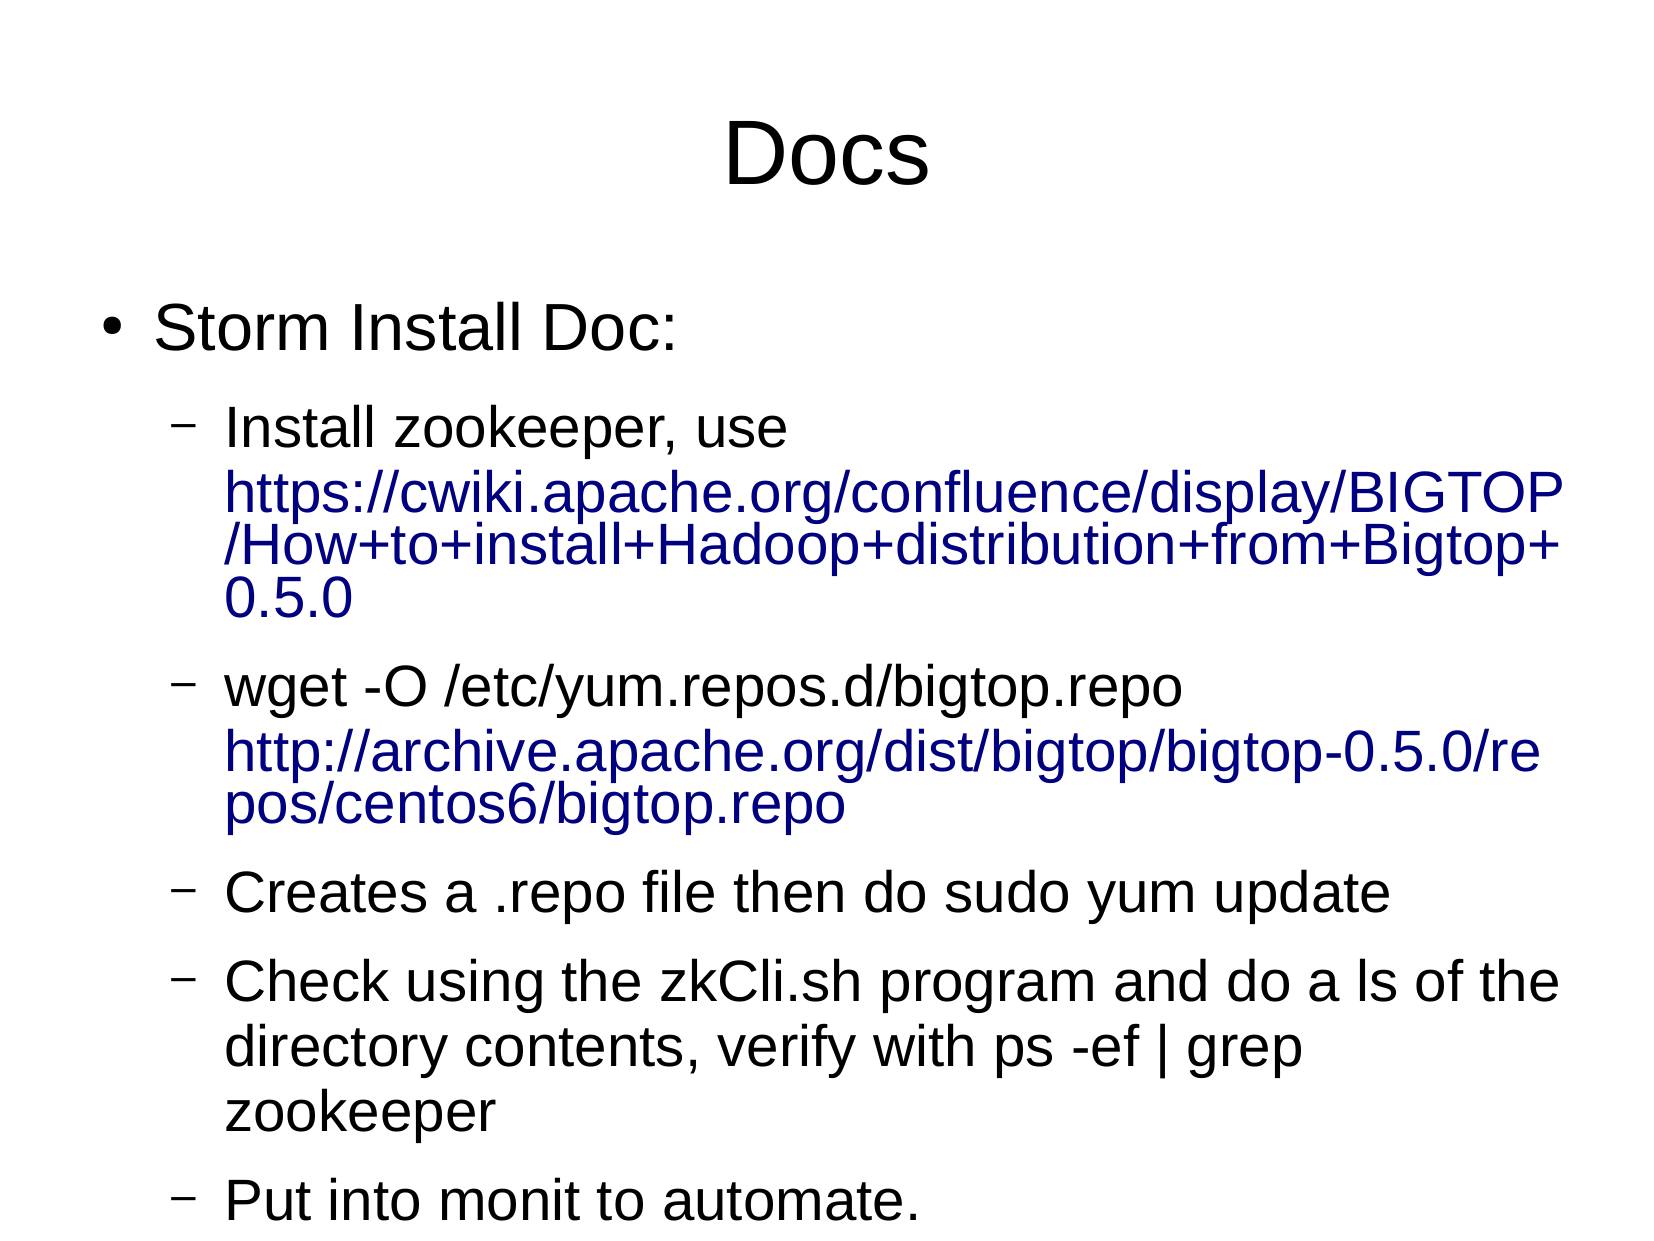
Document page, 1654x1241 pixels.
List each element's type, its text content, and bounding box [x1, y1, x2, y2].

list Storm Install Doc: Install zookeeper, use https://cwiki.apache.org/confluence/display/BIGTOP/How+to+install+Hadoop+distribution+from+Bigtop+0.5.0 wget -O /etc/yum.repos.d/bigtop.repo http://archive.apache.org/dist/bigtop/bigtop-0.5.0/repos/centos6/bigtop.repo Creates a .repo file then do sudo yum update Check using the zkCli.sh program and do a ls of the directory contents, verify with ps -ef | grep zookeeper Put into monit to automate. [82, 290, 1571, 1163]
title Docs [82, 49, 1571, 257]
